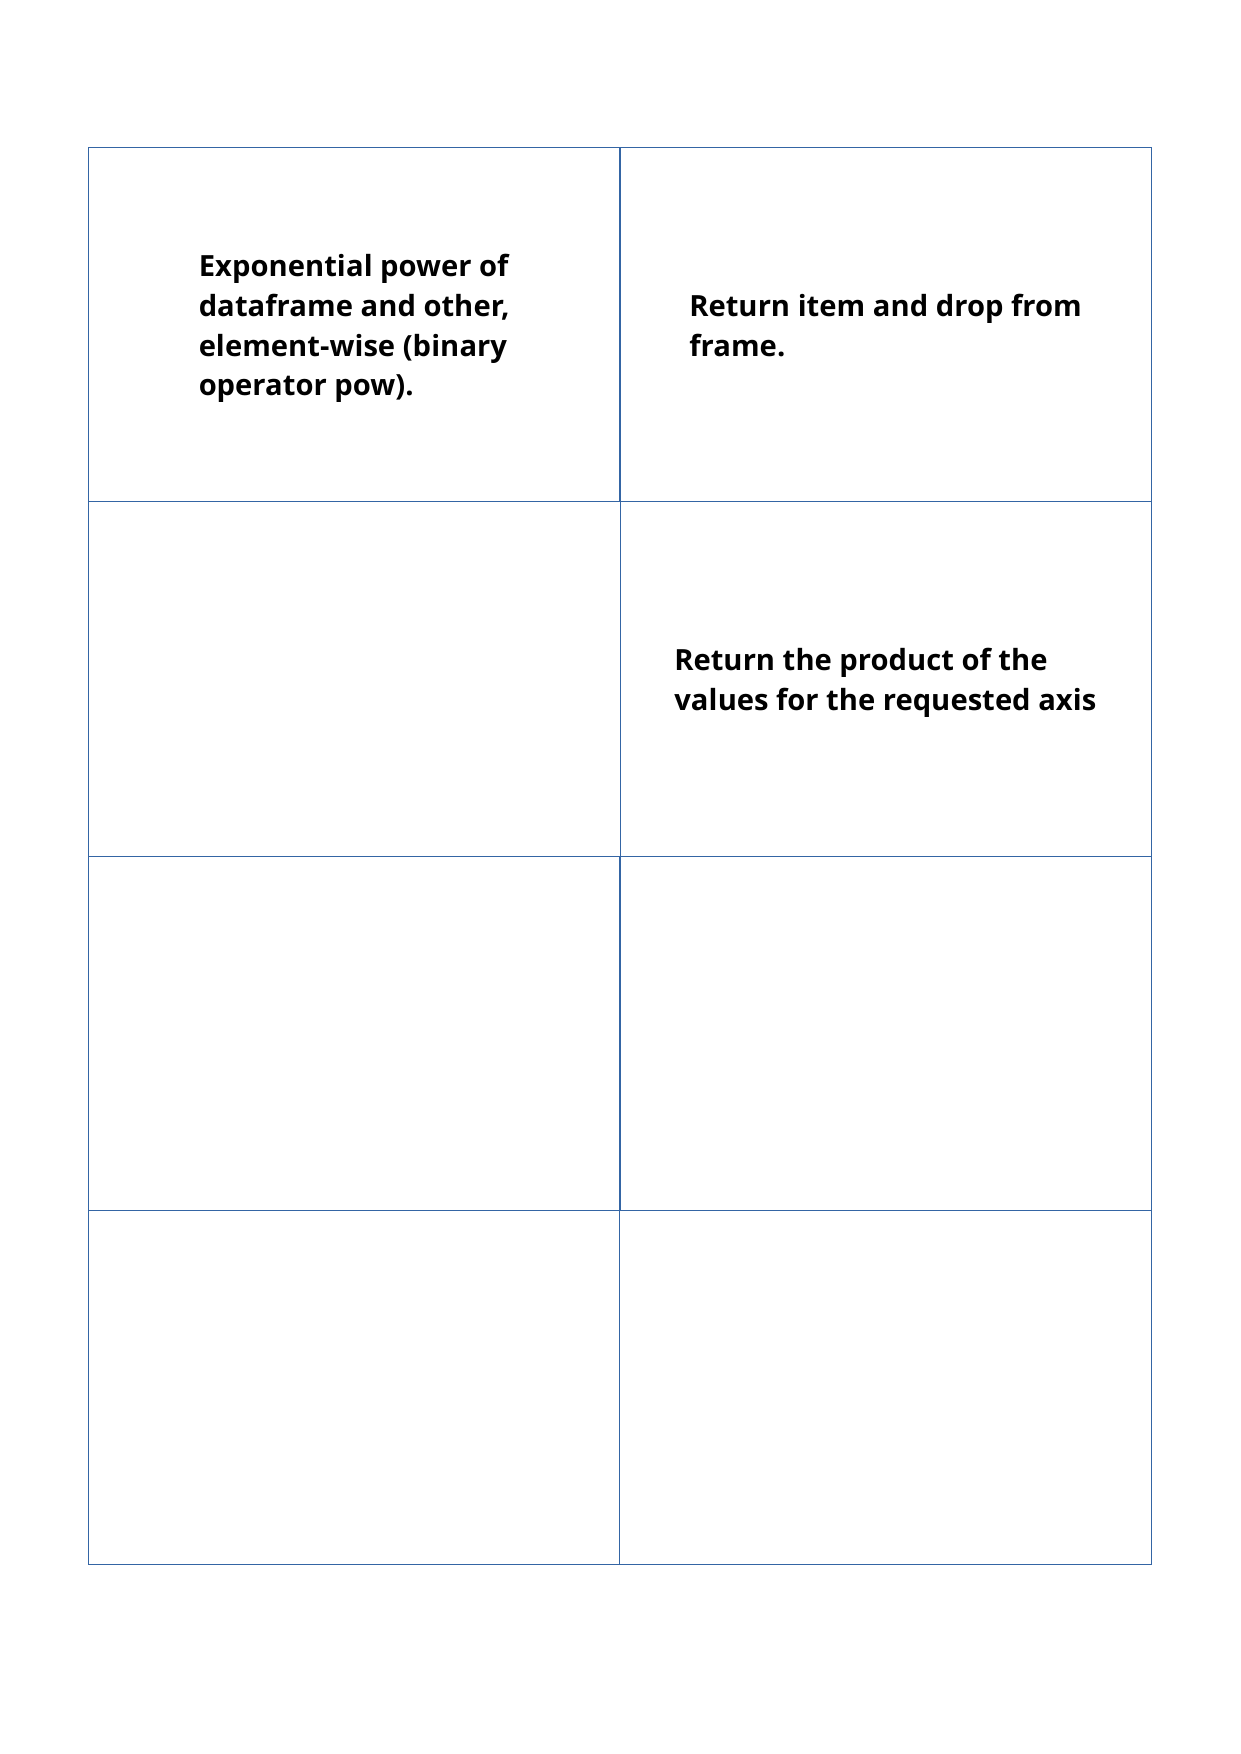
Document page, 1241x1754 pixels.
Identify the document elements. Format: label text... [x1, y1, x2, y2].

text_box Return the product of the values for the requested axis [620, 501, 1152, 856]
text_box Return item and drop from frame. [620, 147, 1152, 501]
text_box Exponential power of dataframe and other, element-wise (binary operator pow). [88, 147, 620, 501]
